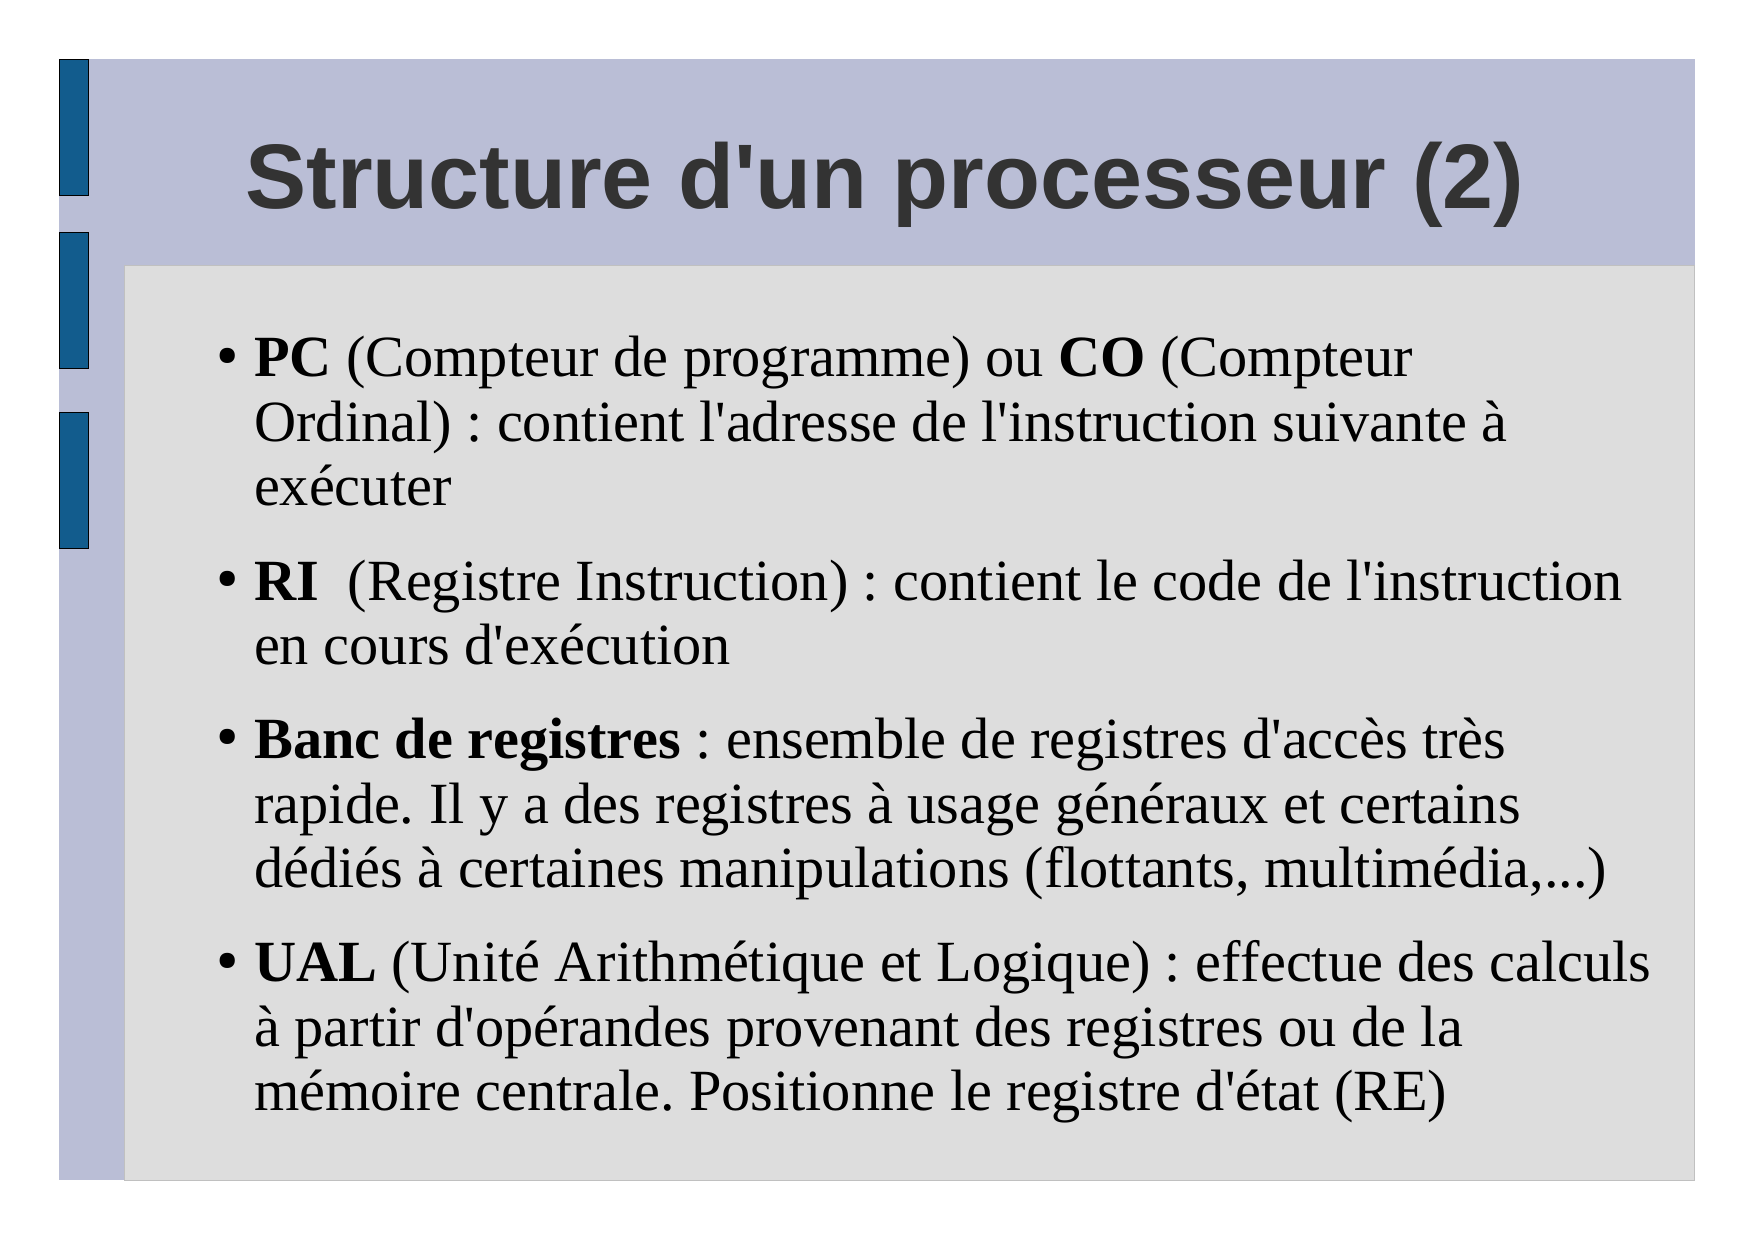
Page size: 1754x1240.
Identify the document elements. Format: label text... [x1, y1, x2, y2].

title Structure d'un processeur (2) [118, 88, 1654, 266]
list PC (Compteur de programme) ou CO (Compteur Ordinal) : contient l'adresse de l'instruction suivante à exécuter RI (Registre Instruction) : contient le code de l'instruction en cours d'exécution Banc de registres : ensemble de registres d'accès très rapide. Il y a des registres à usage généraux et certains dédiés à certaines manipulations (flottants, multimédia,...) UAL (Unité Arithmétique et Logique) : effectue des calculs à partir d'opérandes provenant des registres ou de la mémoire centrale. Positionne le registre d'état (RE) [179, 324, 1654, 1138]
